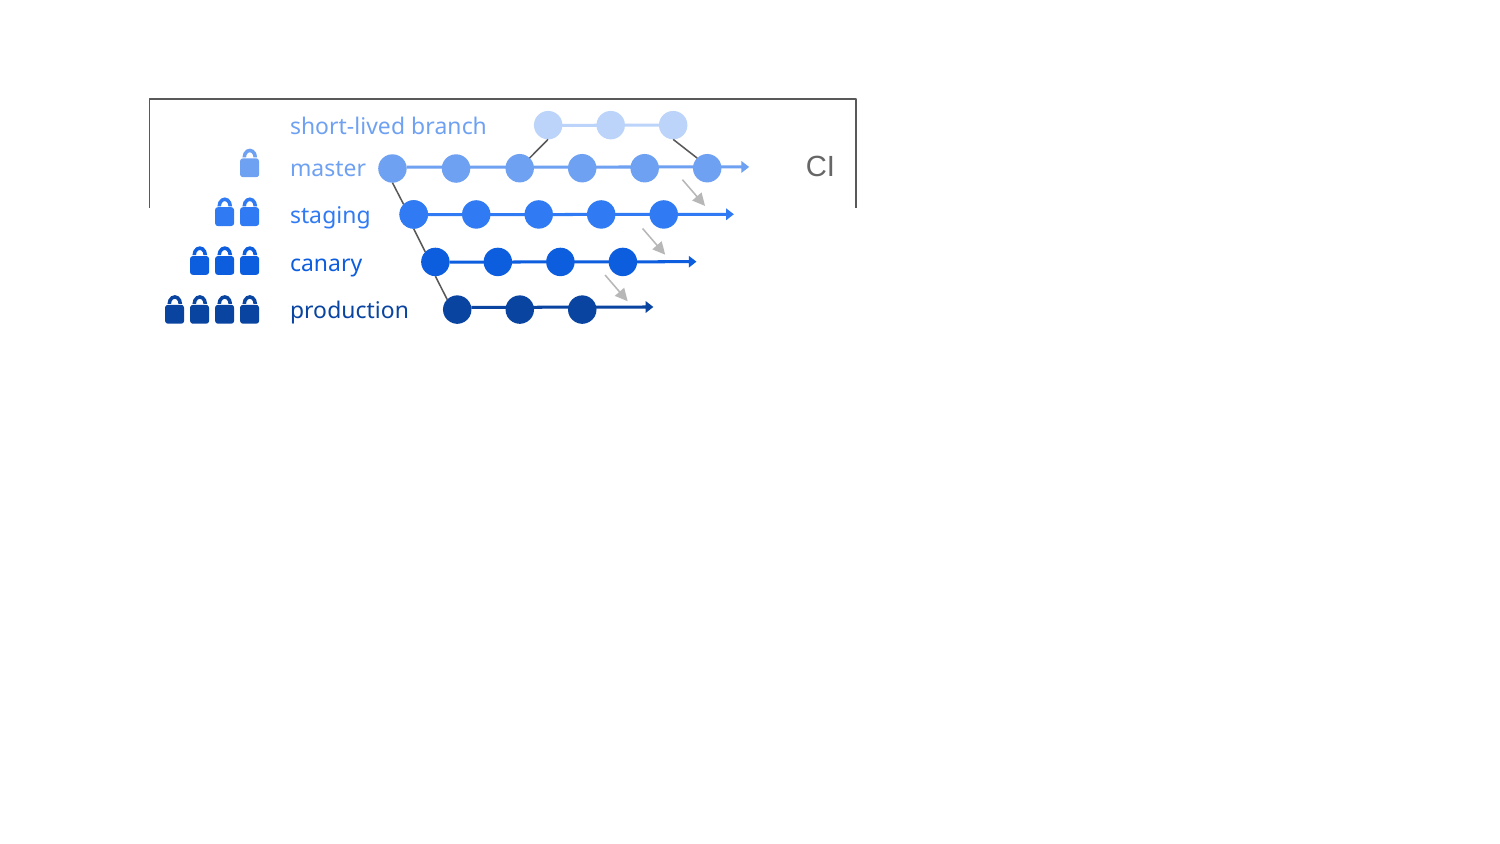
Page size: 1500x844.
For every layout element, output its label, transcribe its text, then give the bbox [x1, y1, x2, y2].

text_box [240, 148, 260, 178]
text_box master [272, 140, 388, 191]
text_box [399, 200, 961, 324]
text_box [388, 153, 750, 183]
text_box [81, 197, 274, 324]
text_box short-lived branch [272, 98, 506, 152]
text_box CI [790, 132, 857, 211]
text_box production [272, 283, 450, 336]
text_box [533, 110, 688, 140]
text_box canary [272, 235, 406, 286]
text_box staging [272, 188, 406, 238]
